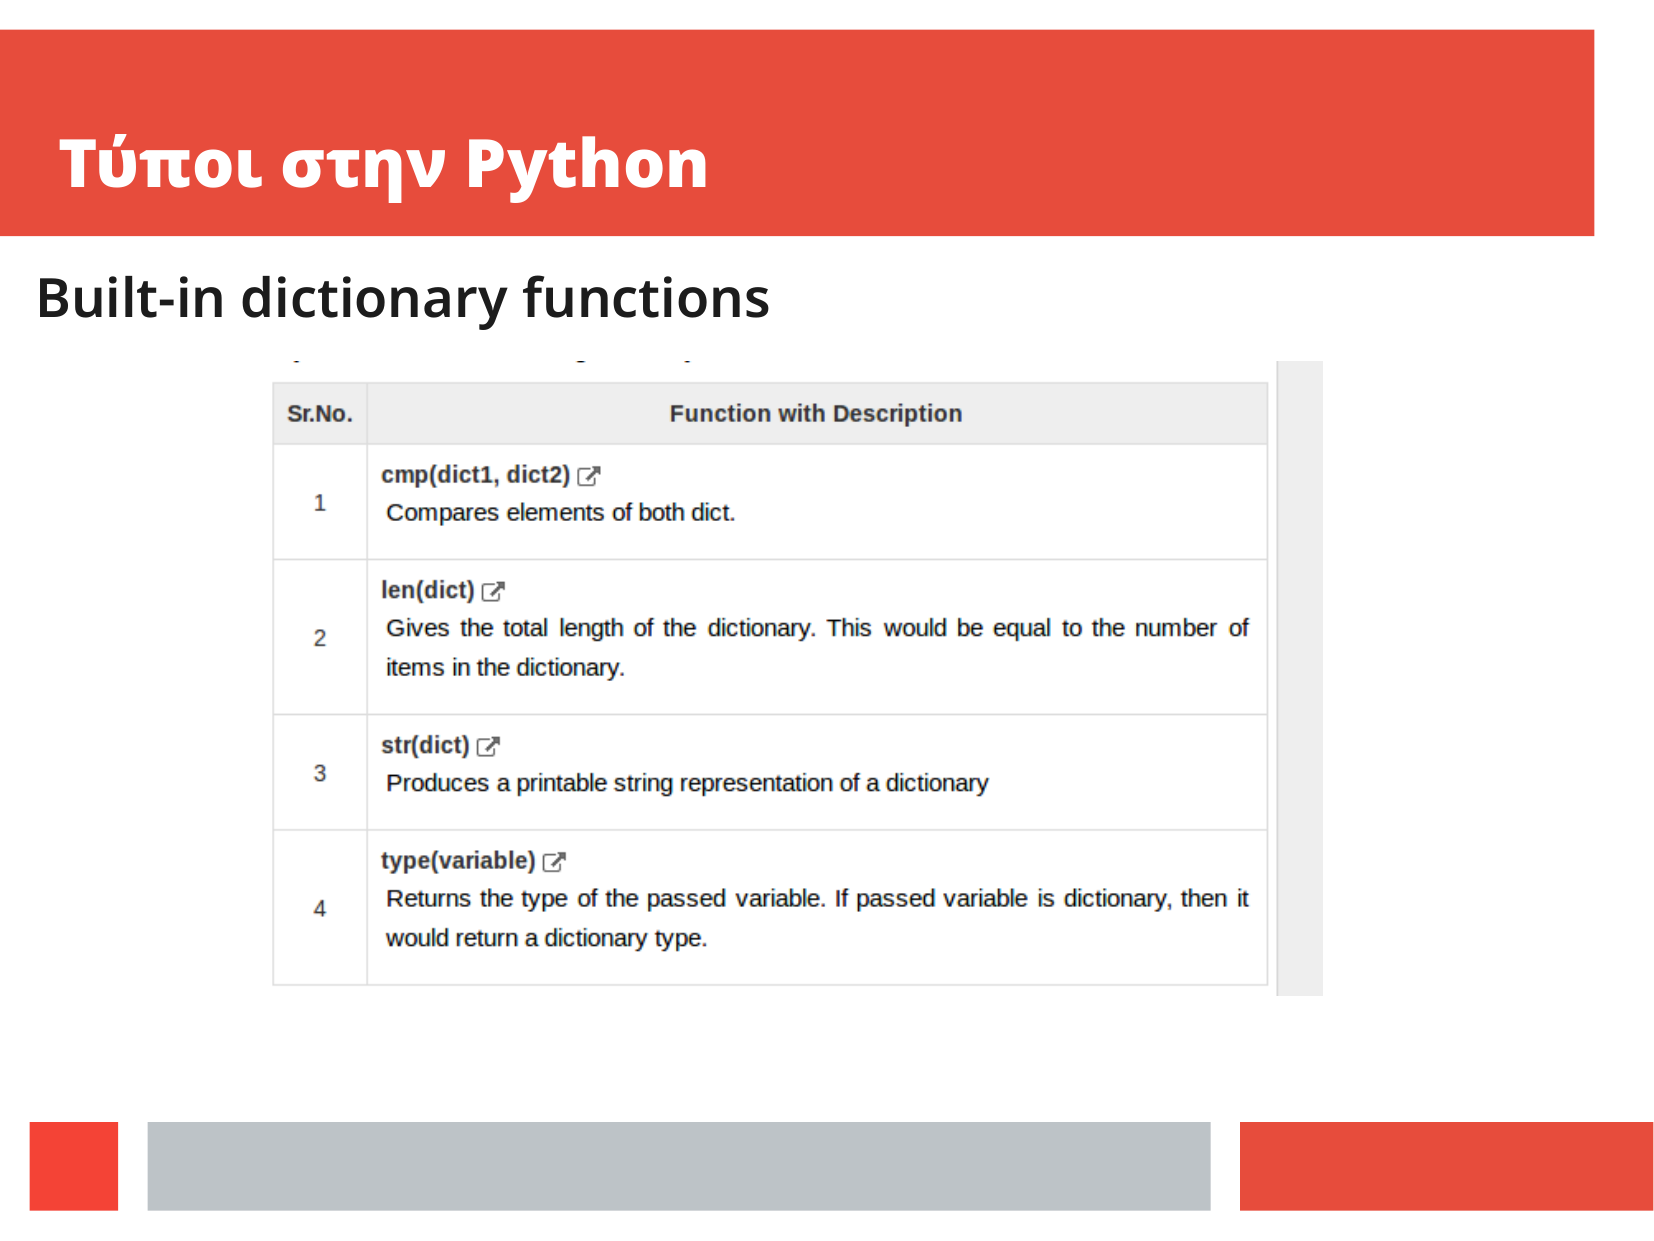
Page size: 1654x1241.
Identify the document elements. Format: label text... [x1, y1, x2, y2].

list Βuilt-in dictionary functions [35, 259, 1630, 1093]
picture [271, 361, 1323, 996]
title Τύποι στην Python [59, 59, 1595, 207]
